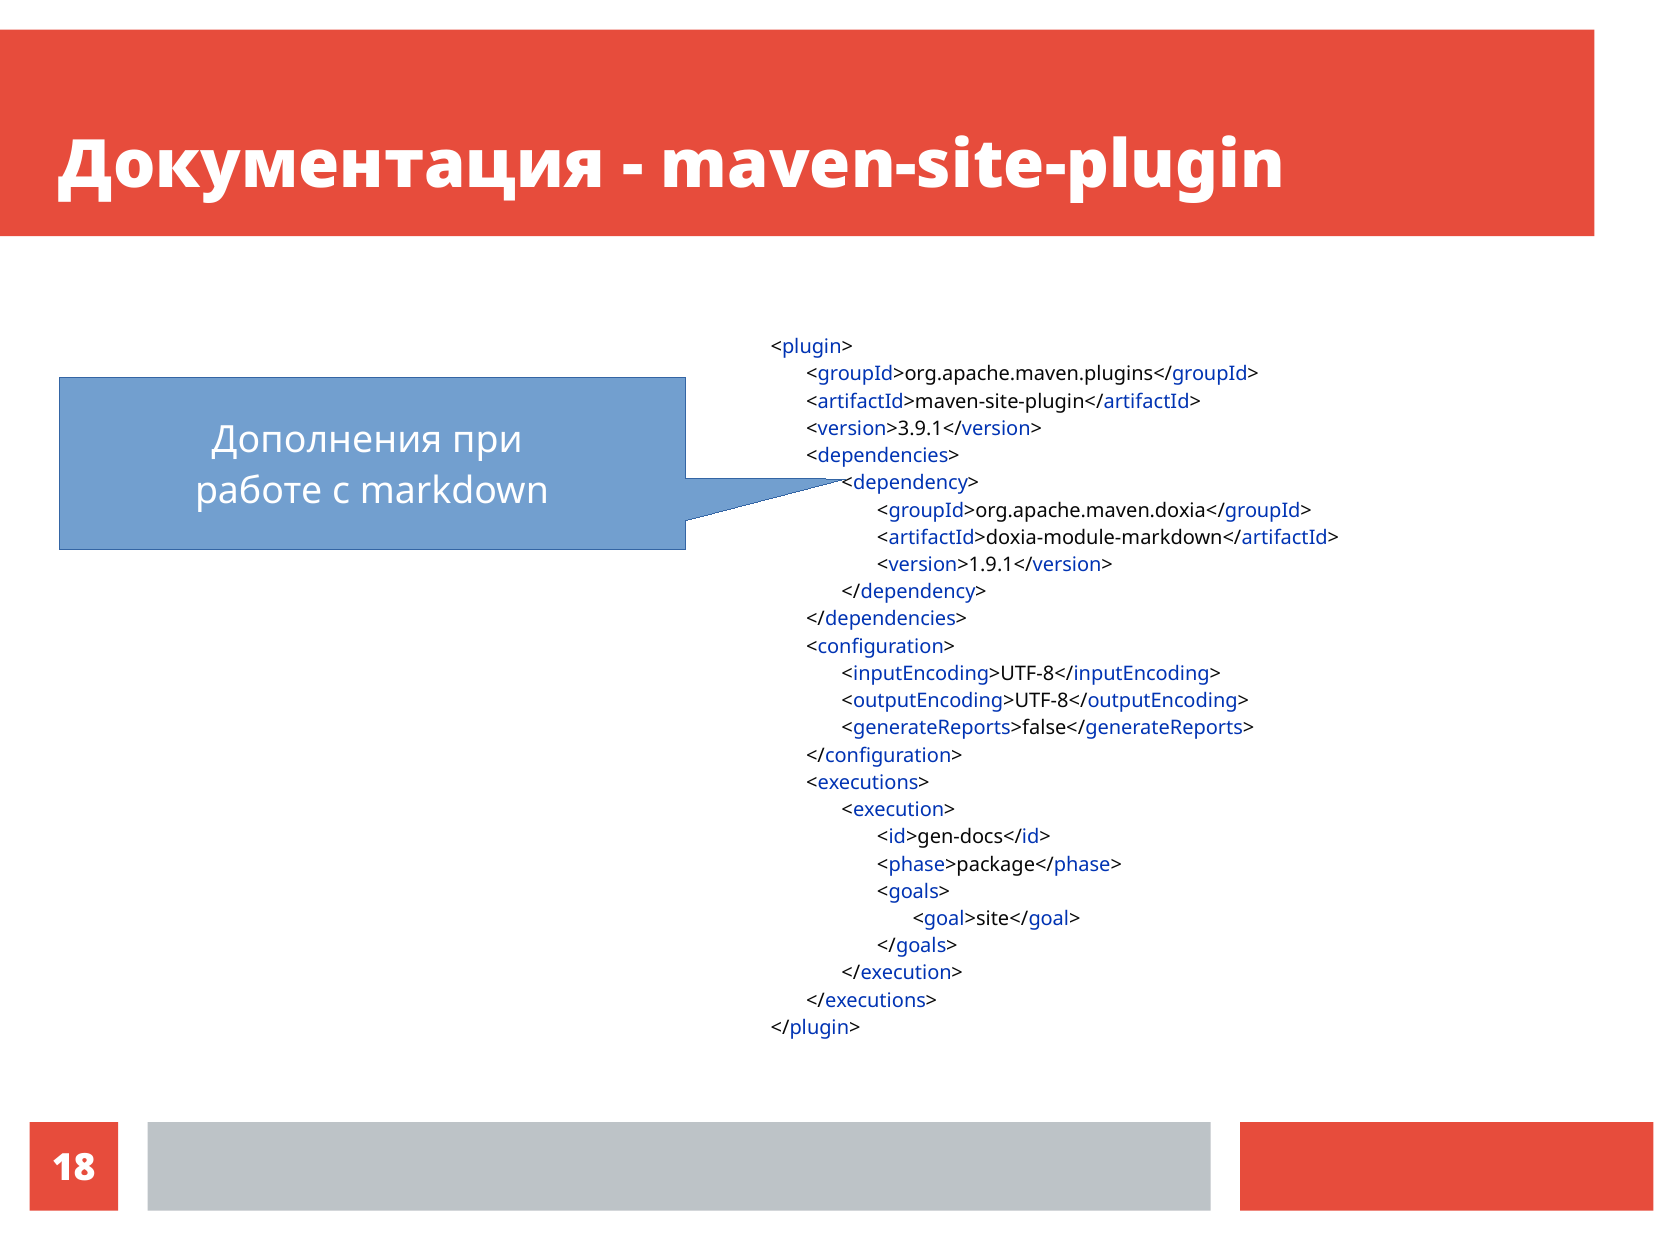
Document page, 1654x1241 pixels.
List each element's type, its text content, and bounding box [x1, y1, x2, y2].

text_box <plugin> <groupId>org.apache.maven.plugins</groupId> <artifactId>maven-site-plugin</artifactId> <version>3.9.1</version> <dependencies> <dependency> <groupId>org.apache.maven.doxia</groupId> <artifactId>doxia-module-markdown</artifactId> <version>1.9.1</version> </dependency> </dependencies> <configuration> <inputEncoding>UTF-8</inputEncoding> <outputEncoding>UTF-8</outputEncoding> <generateReports>false</generateReports> </configuration> <executions> <execution> <id>gen-docs</id> <phase>package</phase> <goals> <goal>site</goal> </goals> </execution> </executions> </plugin> [755, 324, 1565, 1093]
text_box Дополнения при работе с markdown [59, 377, 846, 550]
title Документация - maven-site-plugin [59, 59, 1595, 207]
